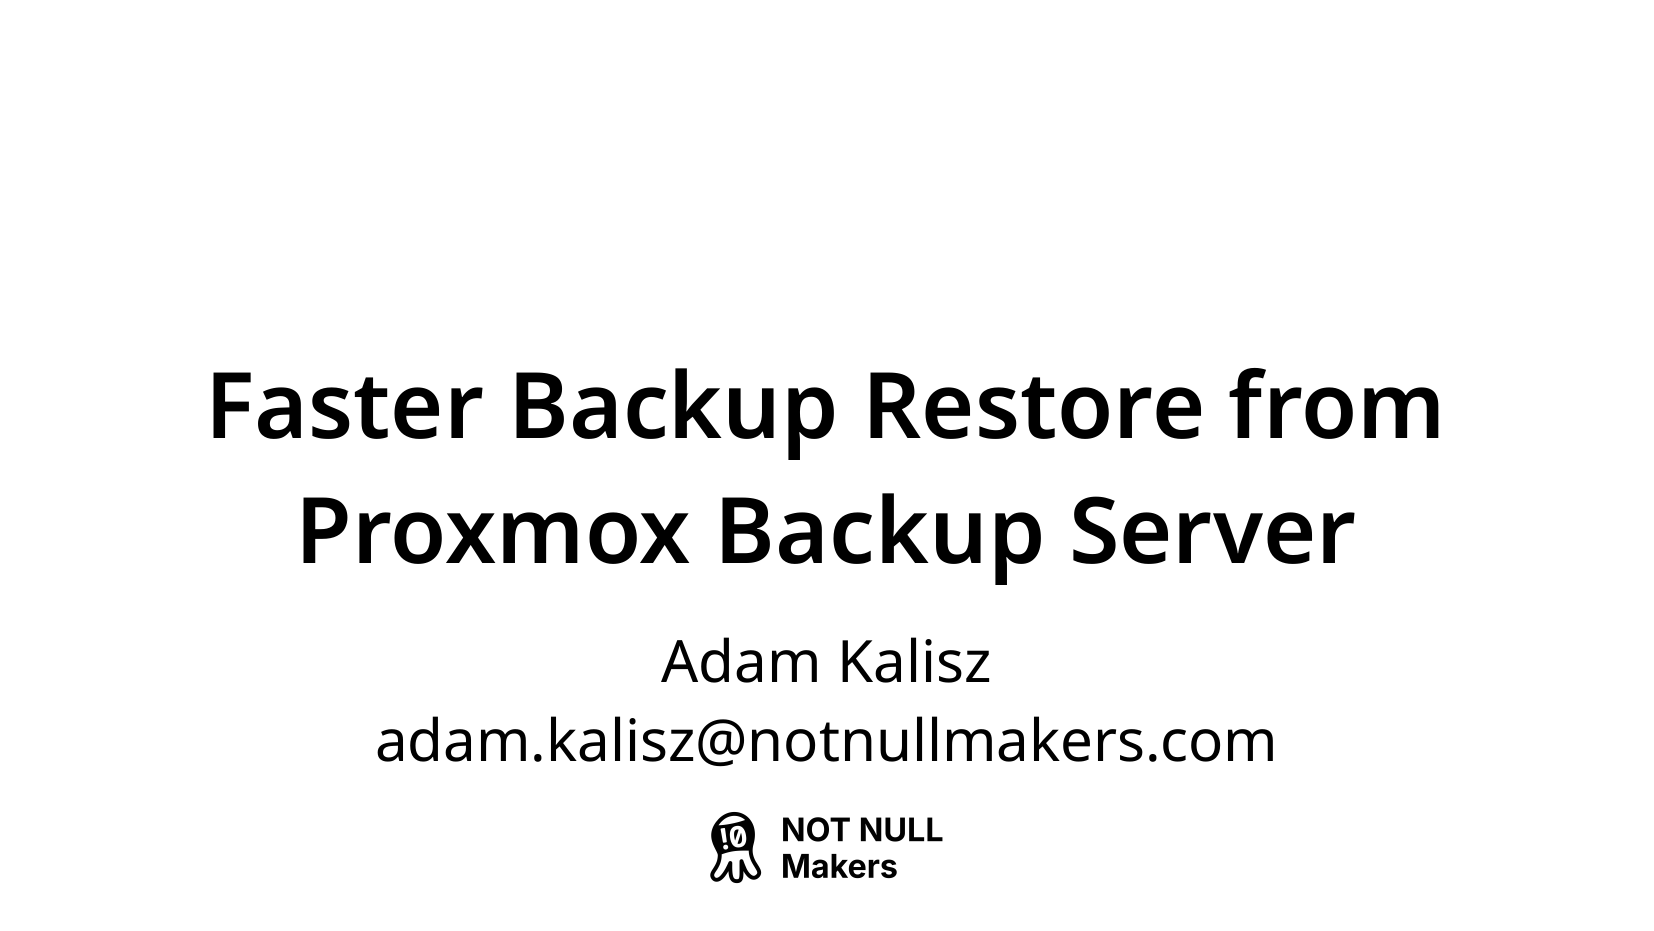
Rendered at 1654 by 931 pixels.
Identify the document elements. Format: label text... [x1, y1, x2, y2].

title Faster Backup Restore from Proxmox Backup Server [82, 334, 1571, 596]
title Adam Kalisz adam.kalisz@notnullmakers.com [82, 616, 1571, 783]
picture [676, 787, 977, 908]
